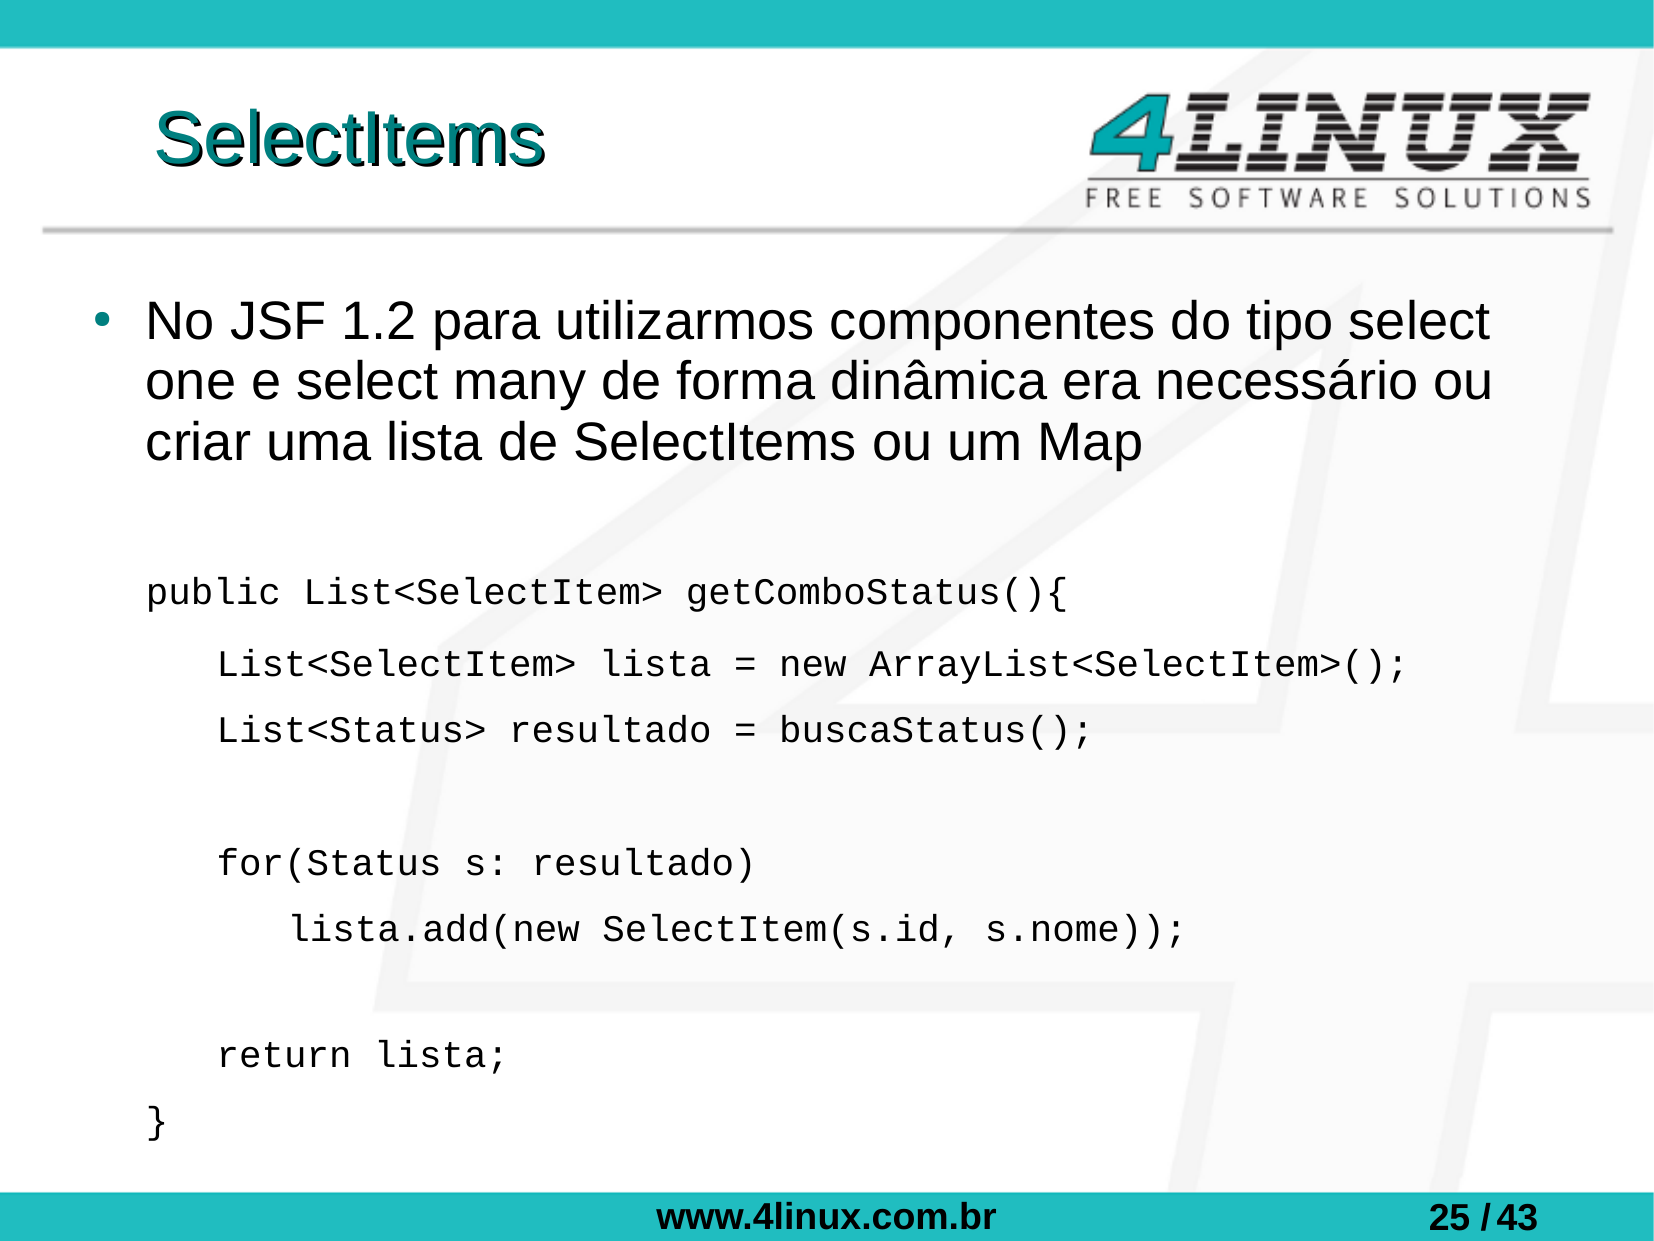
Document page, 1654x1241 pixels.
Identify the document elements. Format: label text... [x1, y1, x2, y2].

picture [0, 0, 1654, 1241]
list No JSF 1.2 para utilizarmos componentes do tipo select one e select many de forma dinâmica era necessário ou criar uma lista de SelectItems ou um Map public List<SelectItem> getComboStatus(){ List<SelectItem> lista = new ArrayList<SelectItem>(); List<Status> resultado = buscaStatus(); for(Status s: resultado) lista.add(new SelectItem(s.id, s.nome)); return lista; } [75, 290, 1564, 1163]
title SelectItems [82, 49, 1051, 226]
